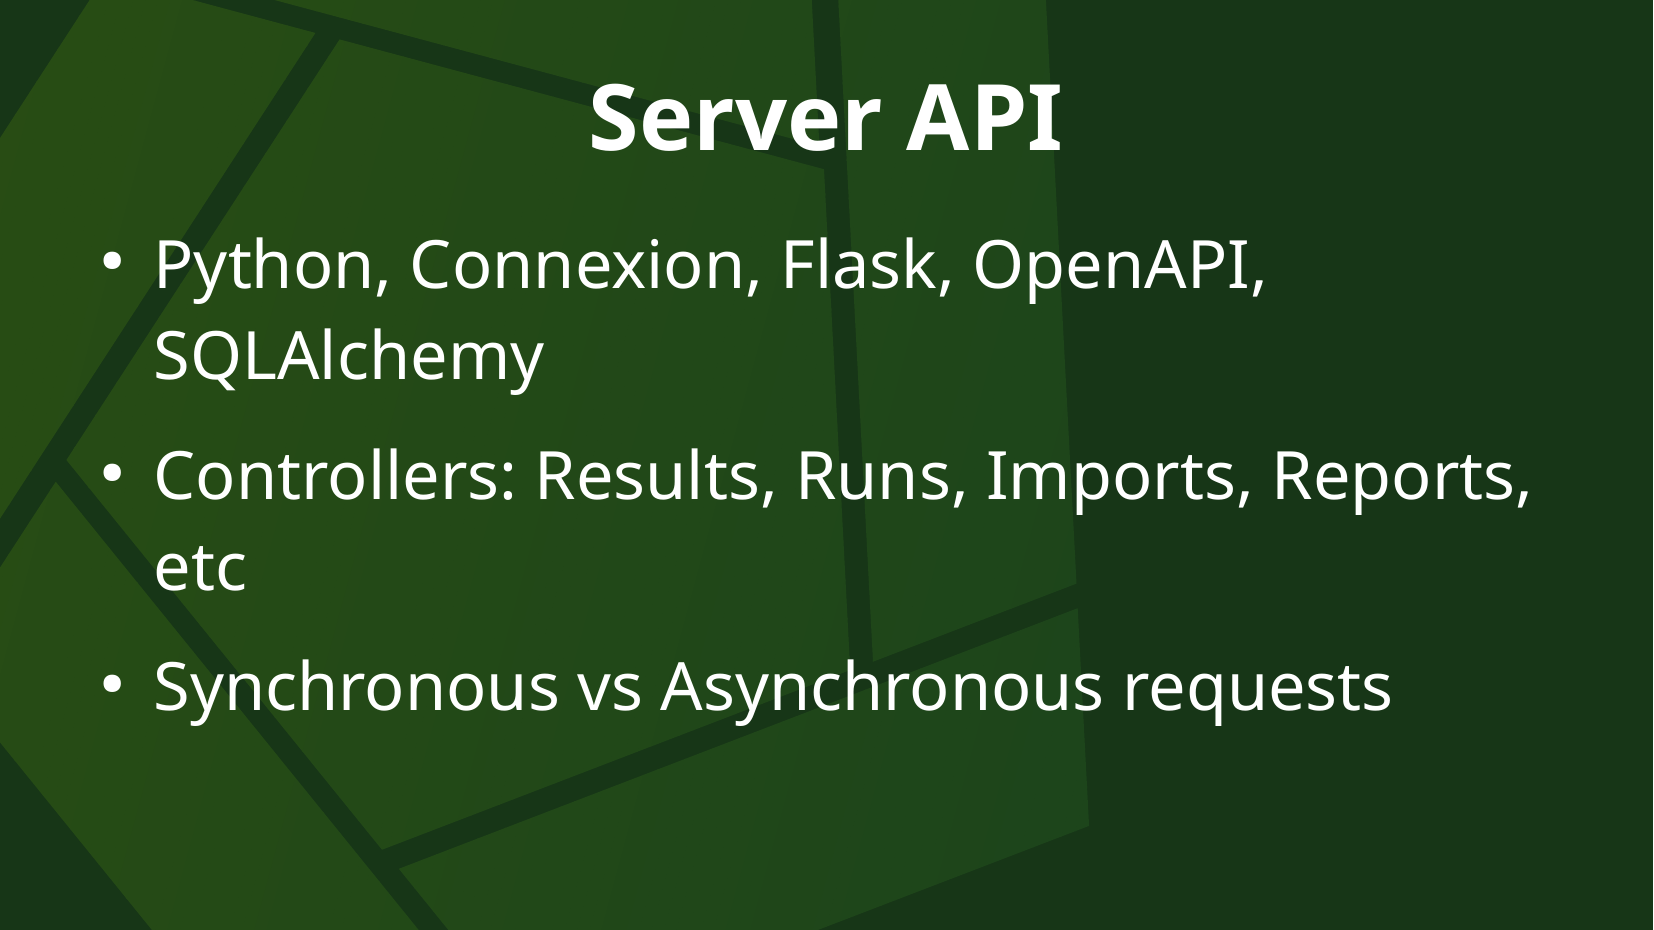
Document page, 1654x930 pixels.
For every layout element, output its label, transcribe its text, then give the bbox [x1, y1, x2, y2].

list Python, Connexion, Flask, OpenAPI, SQLAlchemy Controllers: Results, Runs, Imports, Reports, etc Synchronous vs Asynchronous requests [82, 217, 1571, 757]
title Server API [82, 37, 1571, 193]
